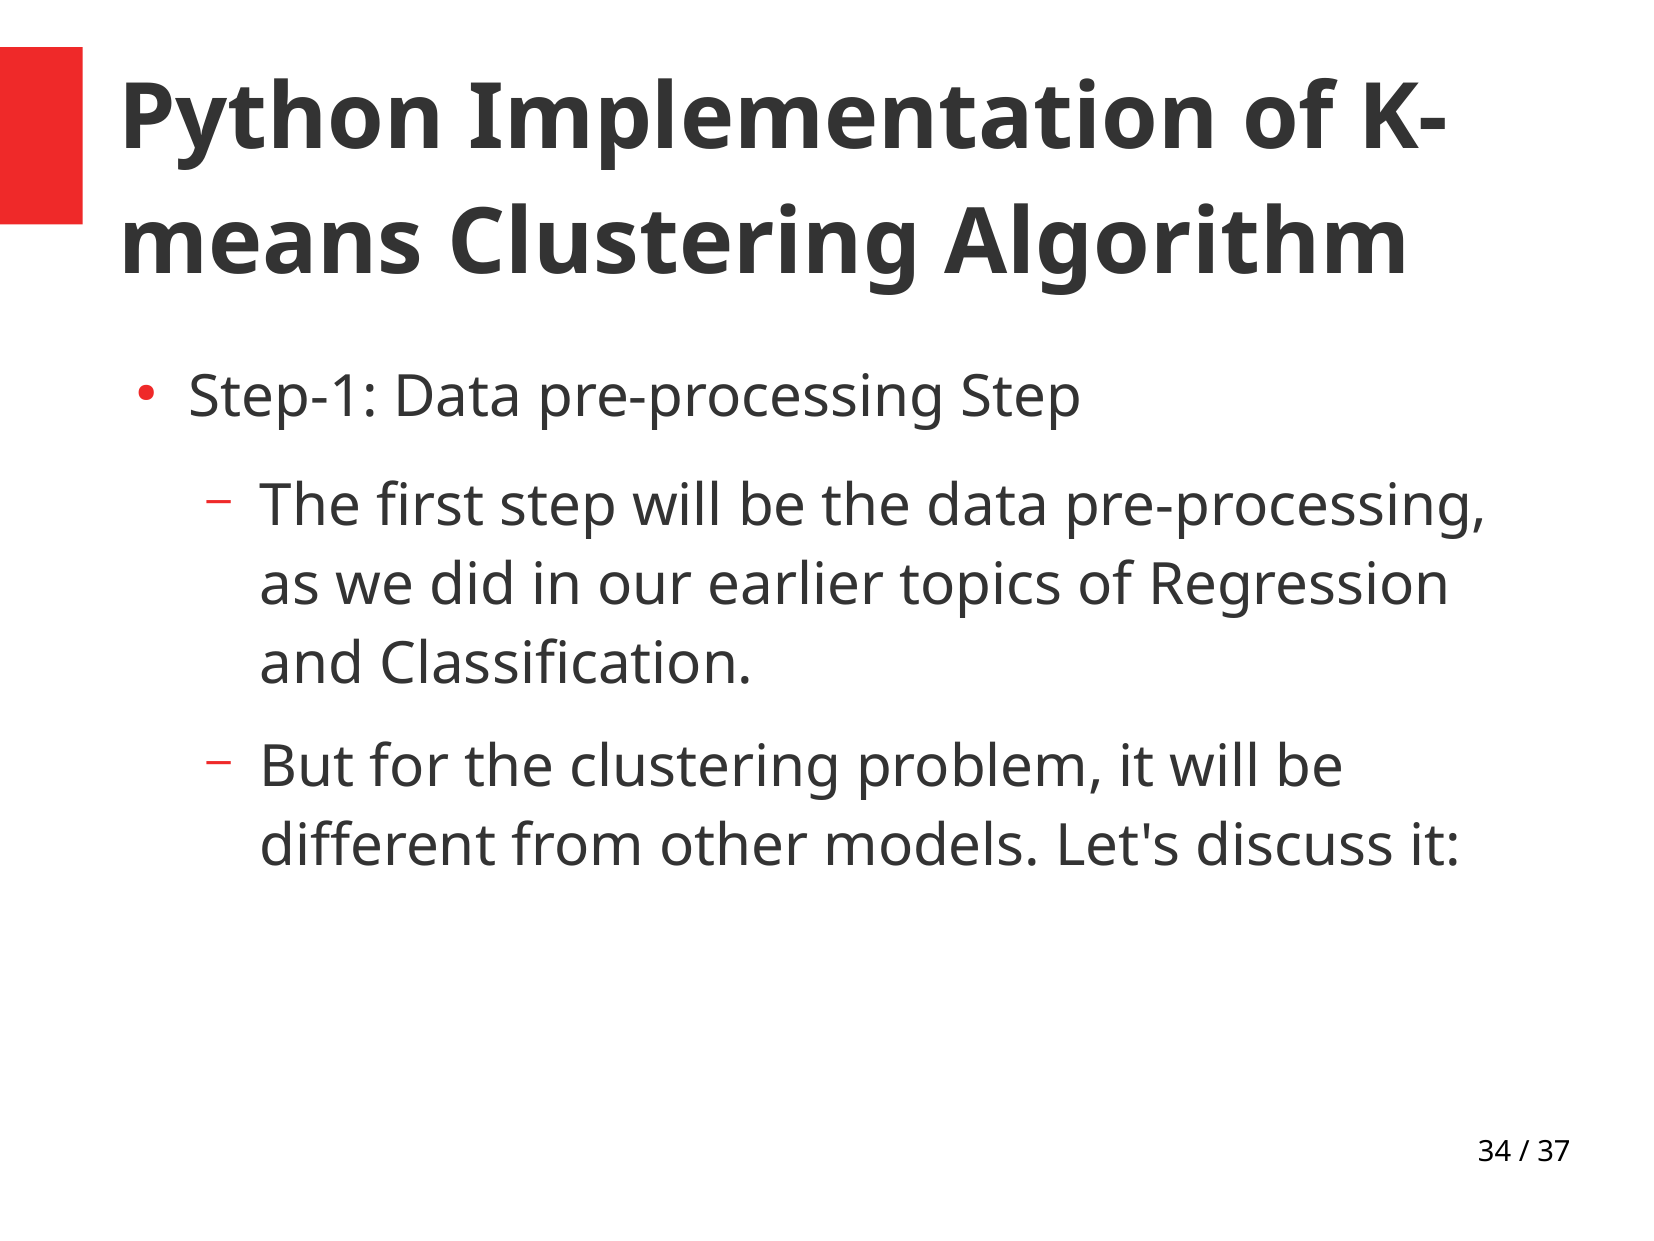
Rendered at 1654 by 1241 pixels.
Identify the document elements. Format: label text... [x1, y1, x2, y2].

title Python Implementation of K-means Clustering Algorithm [118, 50, 1654, 301]
list Step-1: Data pre-processing Step The first step will be the data pre-processing, as we did in our earlier topics of Regression and Classification. But for the clustering problem, it will be different from other models. Let's discuss it: [118, 354, 1536, 1074]
